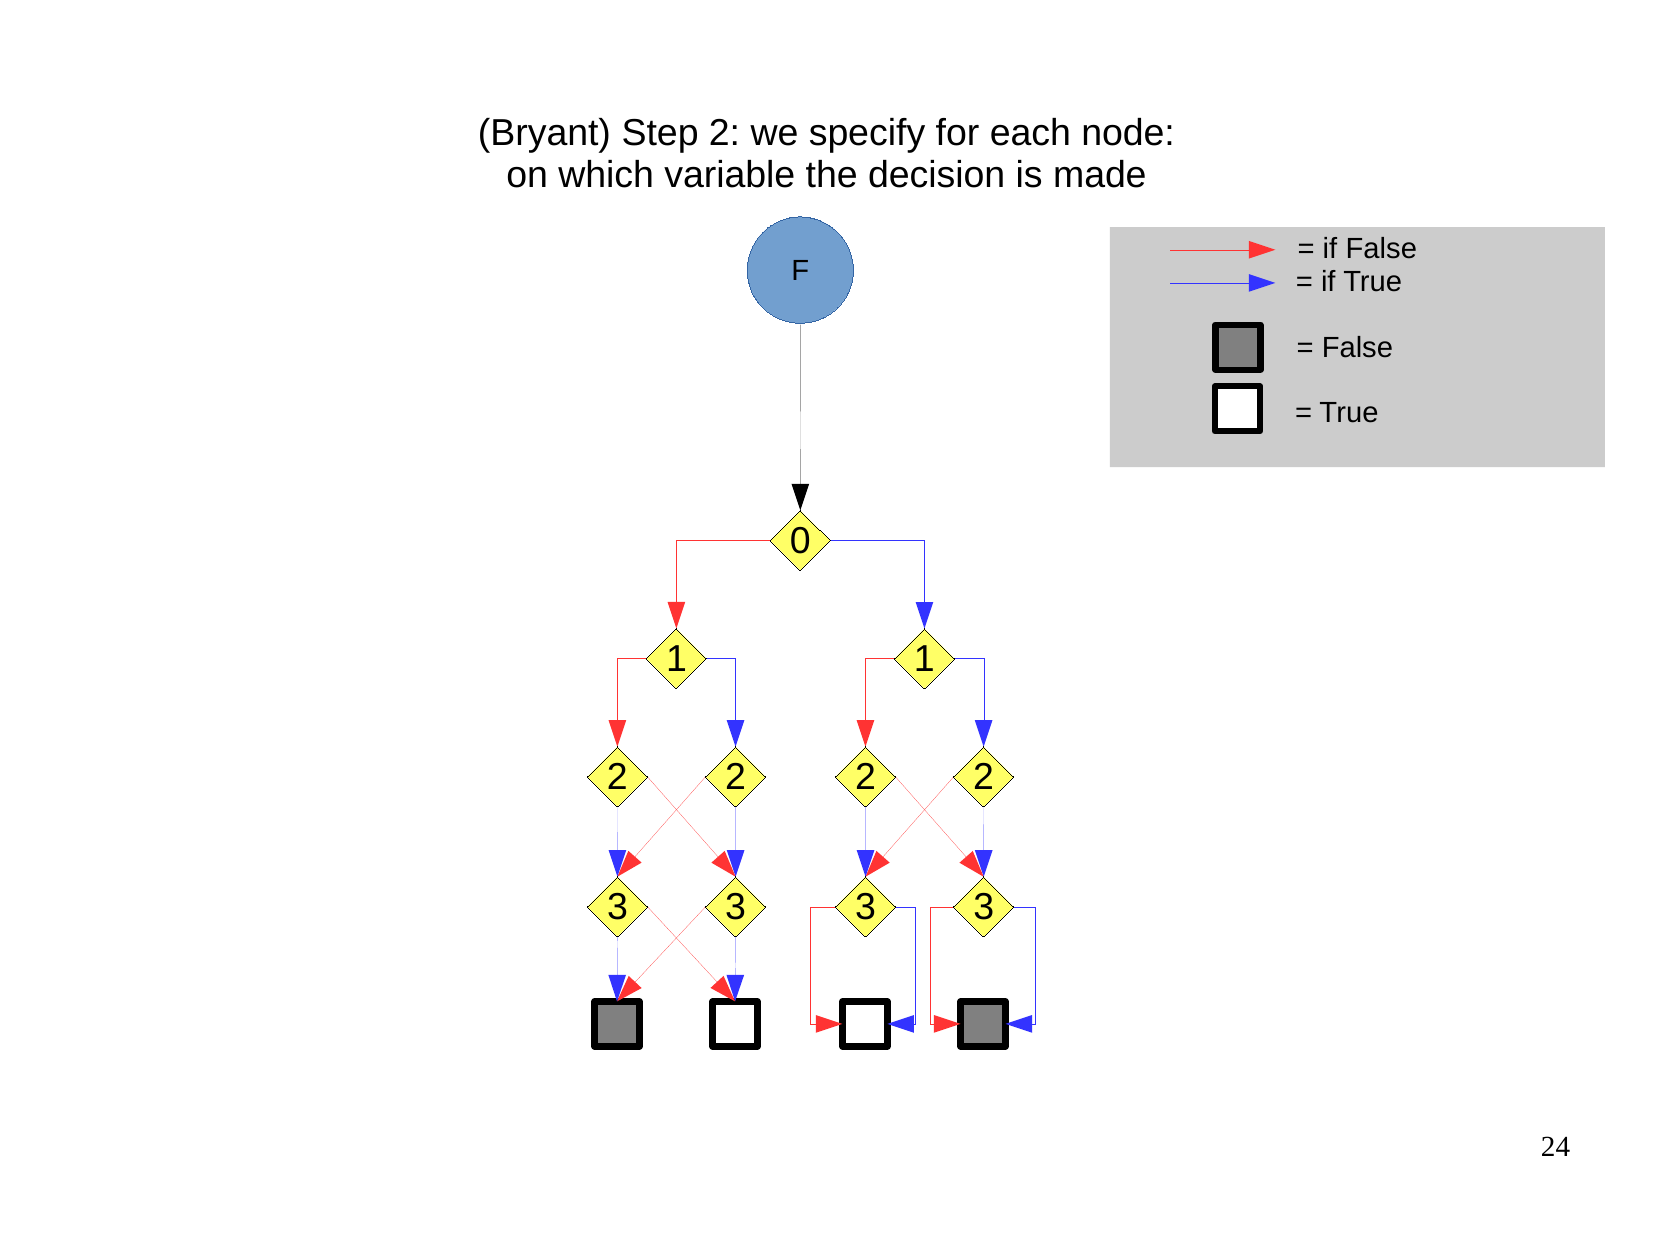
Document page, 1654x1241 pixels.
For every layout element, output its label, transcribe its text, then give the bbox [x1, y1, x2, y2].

text_box [594, 1001, 640, 1047]
text_box [712, 1001, 758, 1047]
text_box 2 [705, 746, 766, 807]
text_box [842, 1001, 888, 1047]
text_box [1215, 386, 1261, 432]
text_box 0 [770, 510, 831, 571]
text_box 2 [587, 746, 648, 807]
text_box 1 [646, 628, 707, 689]
text_box 2 [953, 746, 1014, 807]
text_box 3 [835, 876, 896, 937]
text_box 2 [835, 746, 896, 807]
text_box = if False = if True = False = True [1109, 227, 1605, 468]
title (Bryant) Step 2: we specify for each node: on which variable the decision is made [82, 49, 1571, 257]
text_box 3 [953, 876, 1014, 937]
text_box [1215, 324, 1261, 370]
text_box 1 [894, 628, 955, 689]
text_box [960, 1001, 1006, 1047]
text_box 3 [705, 876, 766, 937]
text_box 3 [587, 876, 648, 937]
text_box F [747, 216, 854, 324]
